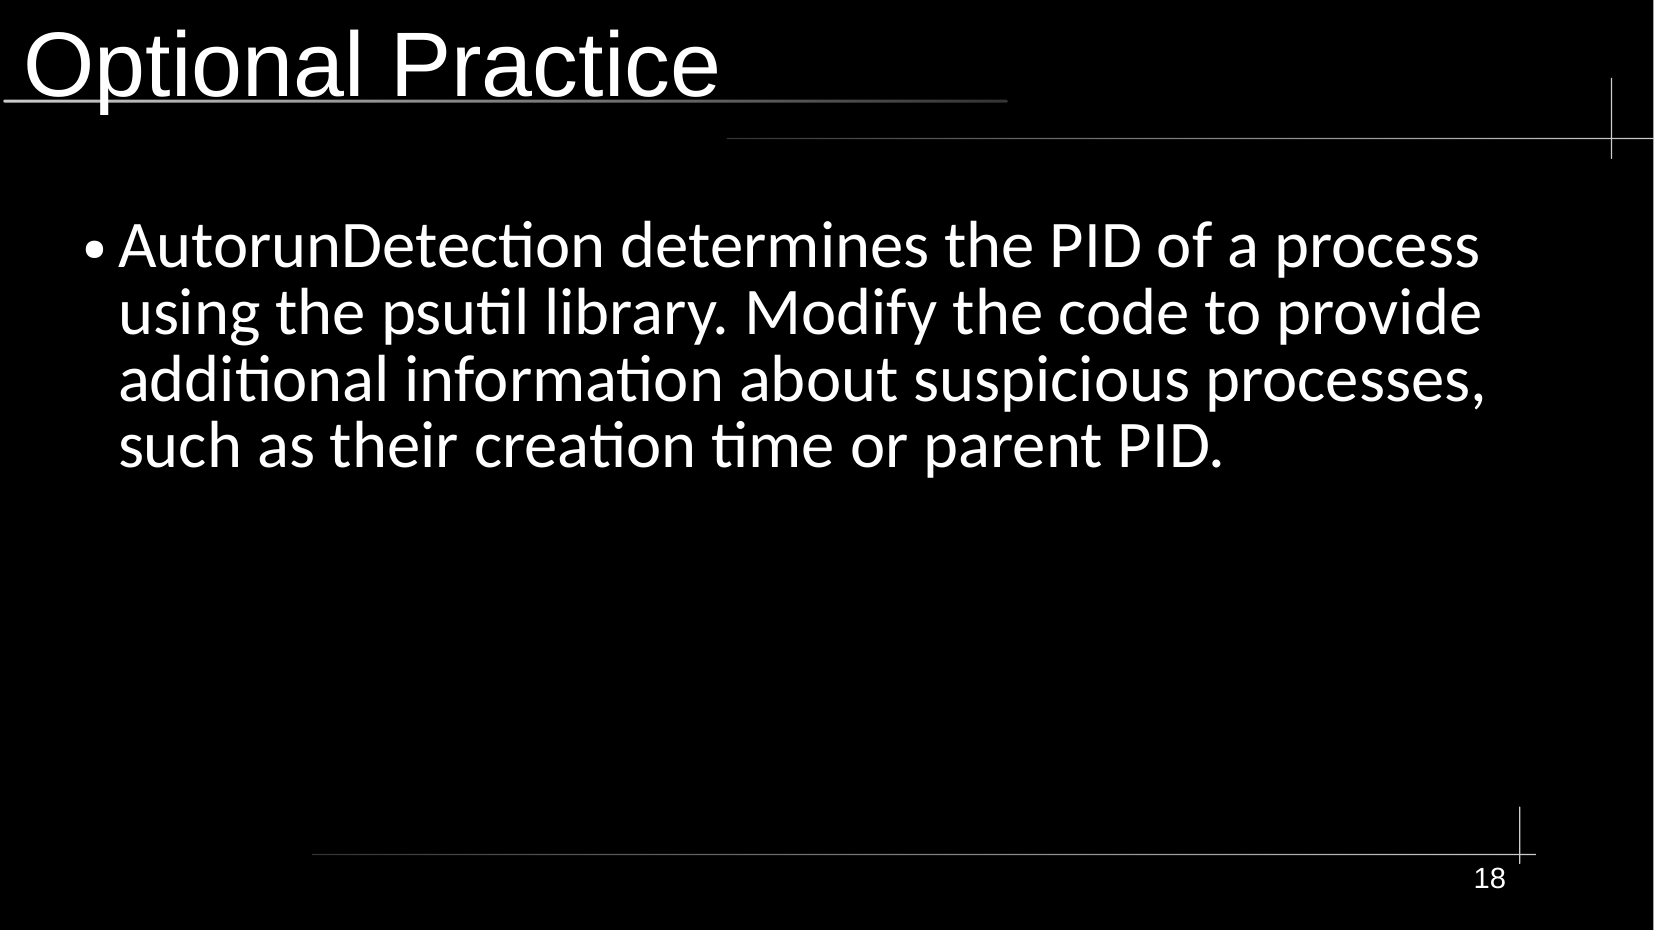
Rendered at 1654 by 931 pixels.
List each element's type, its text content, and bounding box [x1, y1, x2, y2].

title Optional Practice [23, 11, 1589, 119]
list AutorunDetection determines the PID of a process using the psutil library. Modify the code to provide additional information about suspicious processes, such as their creation time or parent PID. [82, 217, 1571, 758]
